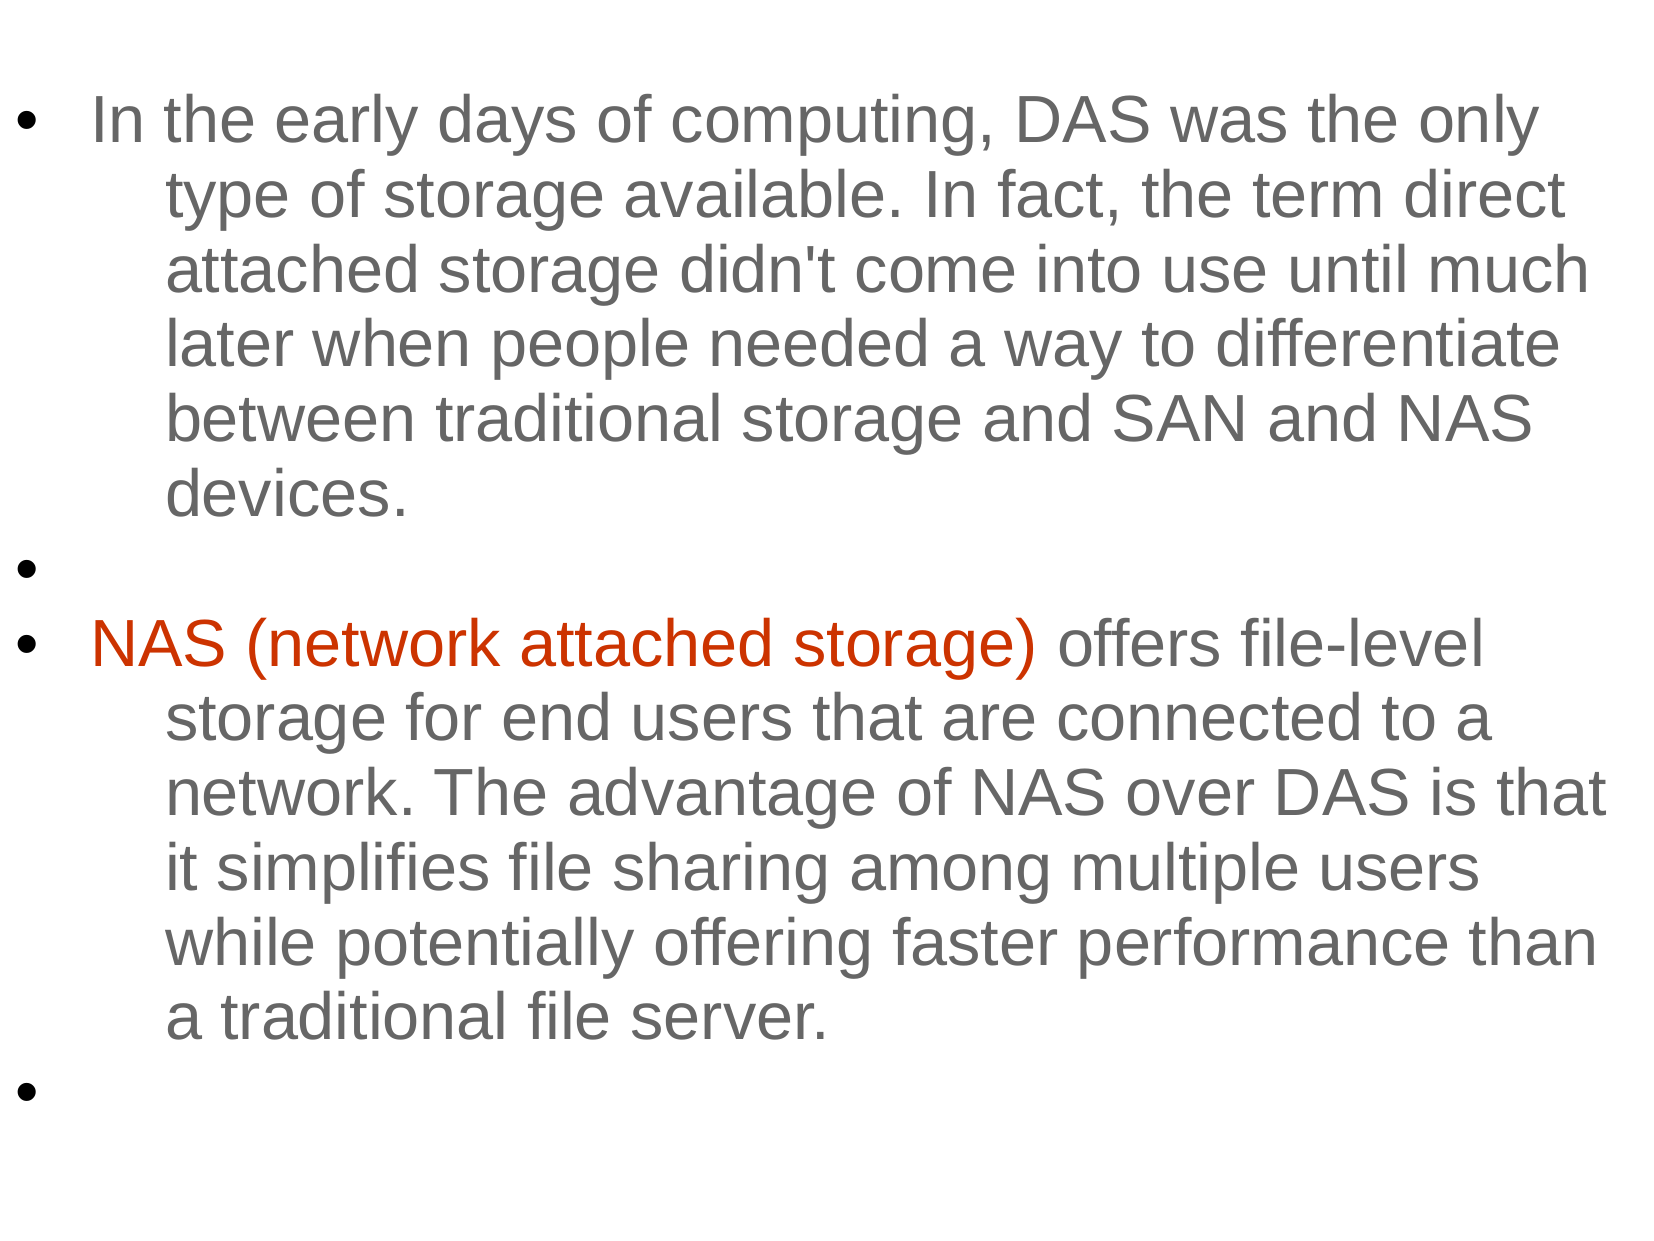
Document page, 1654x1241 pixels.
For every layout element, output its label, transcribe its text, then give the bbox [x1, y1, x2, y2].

text_box In the early days of computing, DAS was the only type of storage available. In fact, the term direct attached storage didn't come into use until much later when people needed a way to differentiate between traditional storage and SAN and NAS devices. NAS (network attached storage) offers file-level storage for end users that are connected to a network. The advantage of NAS over DAS is that it simplifies file sharing among multiple users while potentially offering faster performance than a traditional file server. [0, 0, 1654, 1137]
